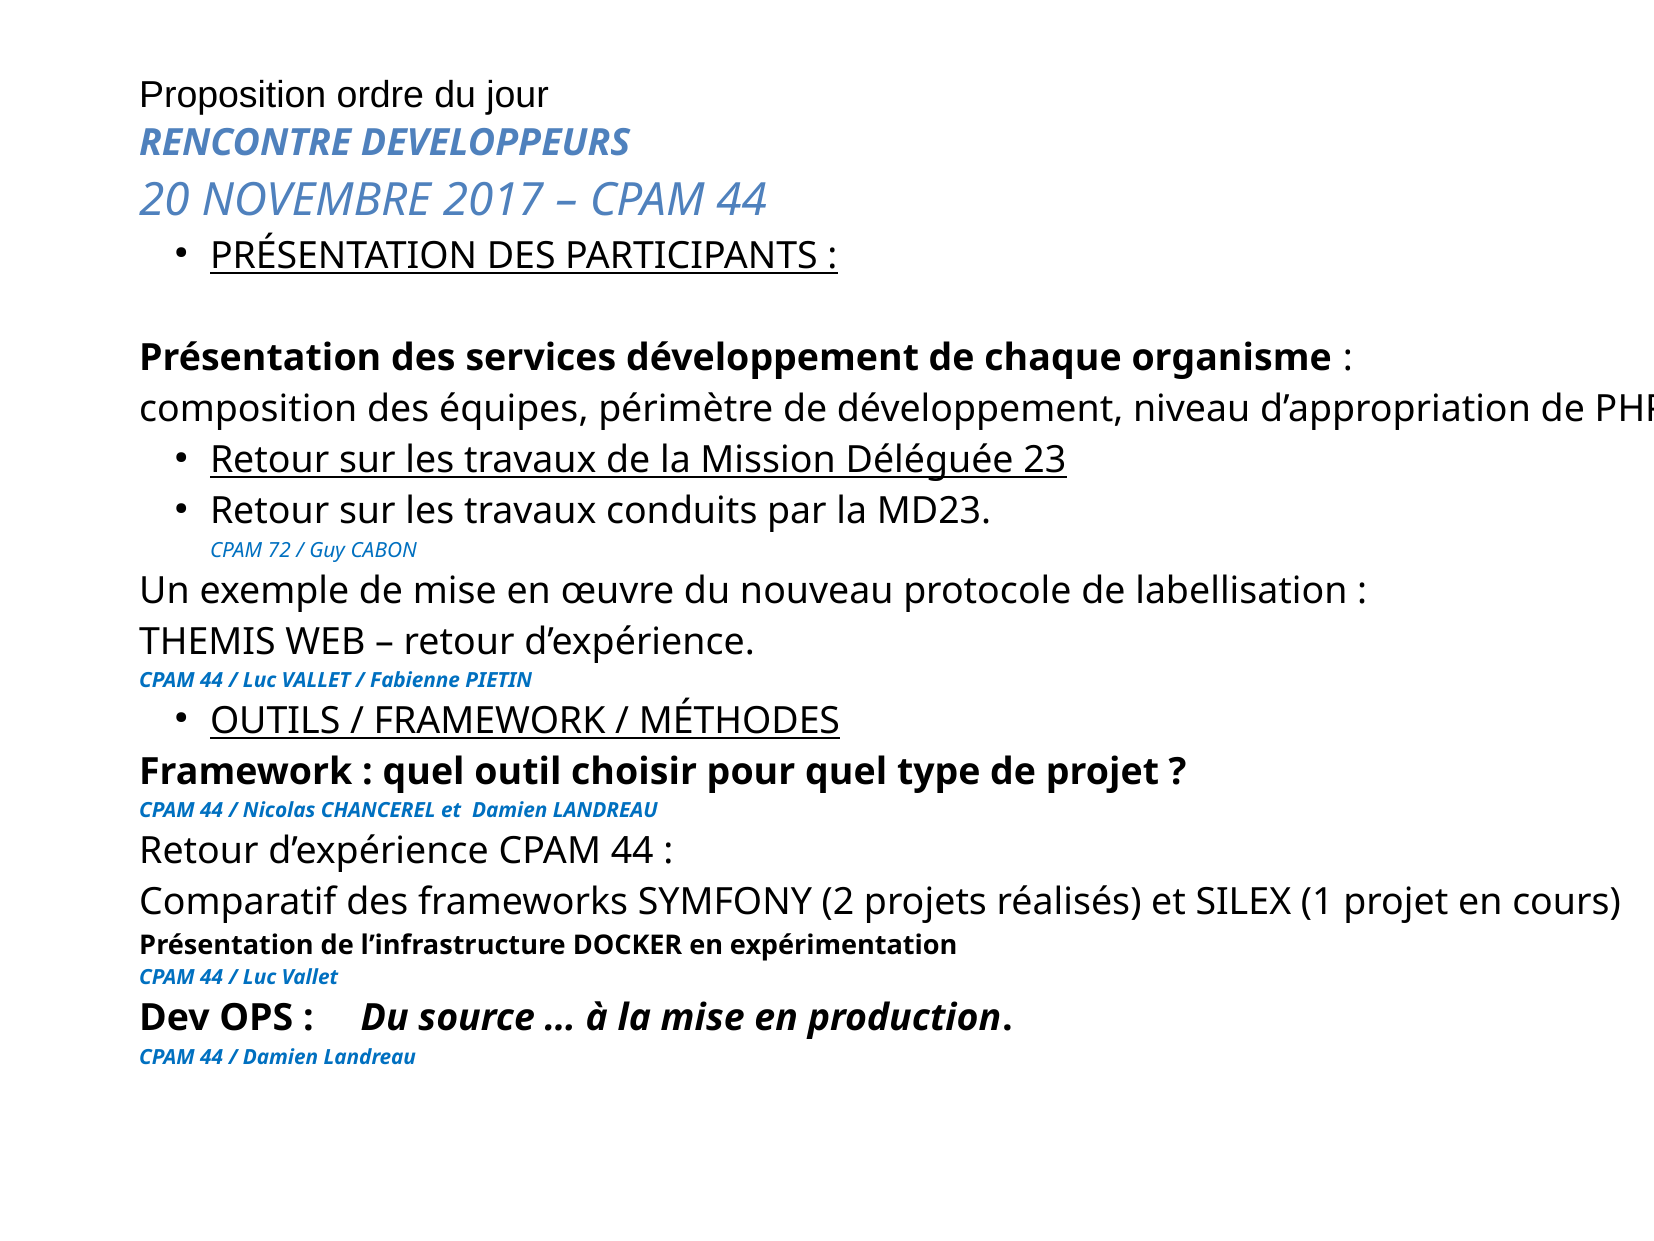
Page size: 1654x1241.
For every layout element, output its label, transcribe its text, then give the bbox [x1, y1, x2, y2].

text_box Proposition ordre du jour RENCONTRE DEVELOPPEURS 20 NOVEMBRE 2017 – CPAM 44 PRÉSENTATION DES PARTICIPANTS : Présentation des services développement de chaque organisme : composition des équipes, périmètre de développement, niveau d’appropriation de PHPK, principaux projets et actualité locale. Retour sur les travaux de la Mission Déléguée 23 Retour sur les travaux conduits par la MD23. CPAM 72 / Guy CABON Un exemple de mise en œuvre du nouveau protocole de labellisation : THEMIS WEB – retour d’expérience. CPAM 44 / Luc VALLET / Fabienne PIETIN OUTILS / FRAMEWORK / MÉTHODES Framework : quel outil choisir pour quel type de projet ? CPAM 44 / Nicolas CHANCEREL et Damien LANDREAU Retour d’expérience CPAM 44 : Comparatif des frameworks SYMFONY (2 projets réalisés) et SILEX (1 projet en cours) Présentation de l’infrastructure DOCKER en expérimentation CPAM 44 / Luc Vallet Dev OPS : Du source … à la mise en production. CPAM 44 / Damien Landreau [124, 65, 1654, 969]
